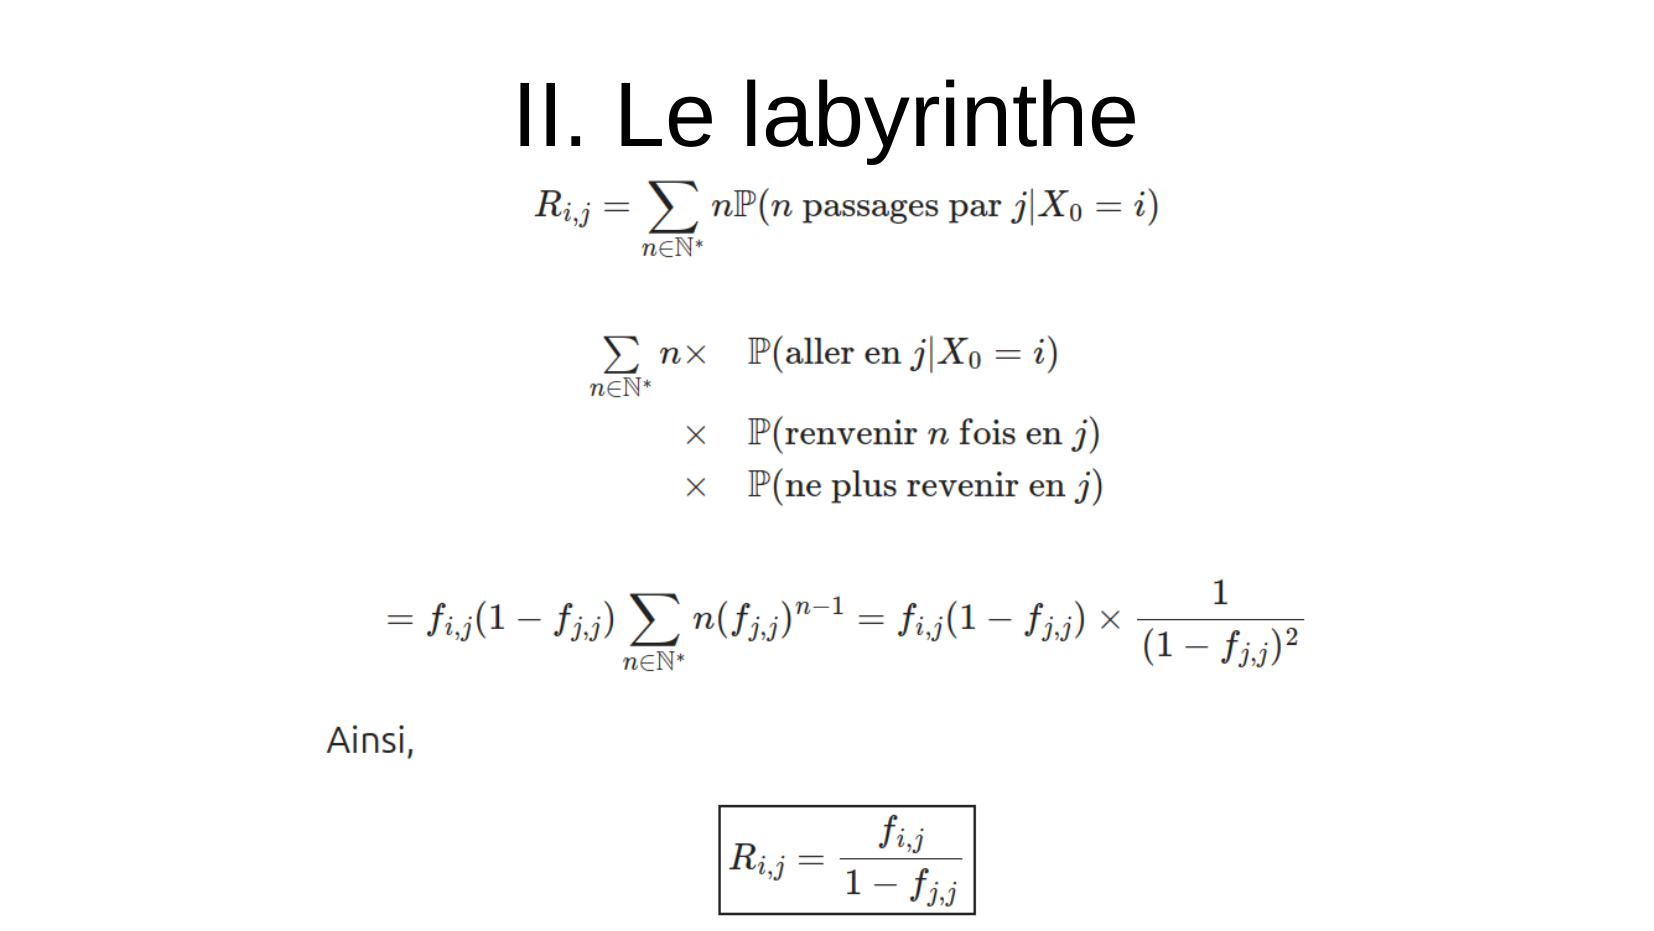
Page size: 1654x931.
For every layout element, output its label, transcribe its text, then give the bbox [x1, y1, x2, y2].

title II. Le labyrinthe [82, 37, 1571, 193]
picture [306, 173, 1313, 924]
